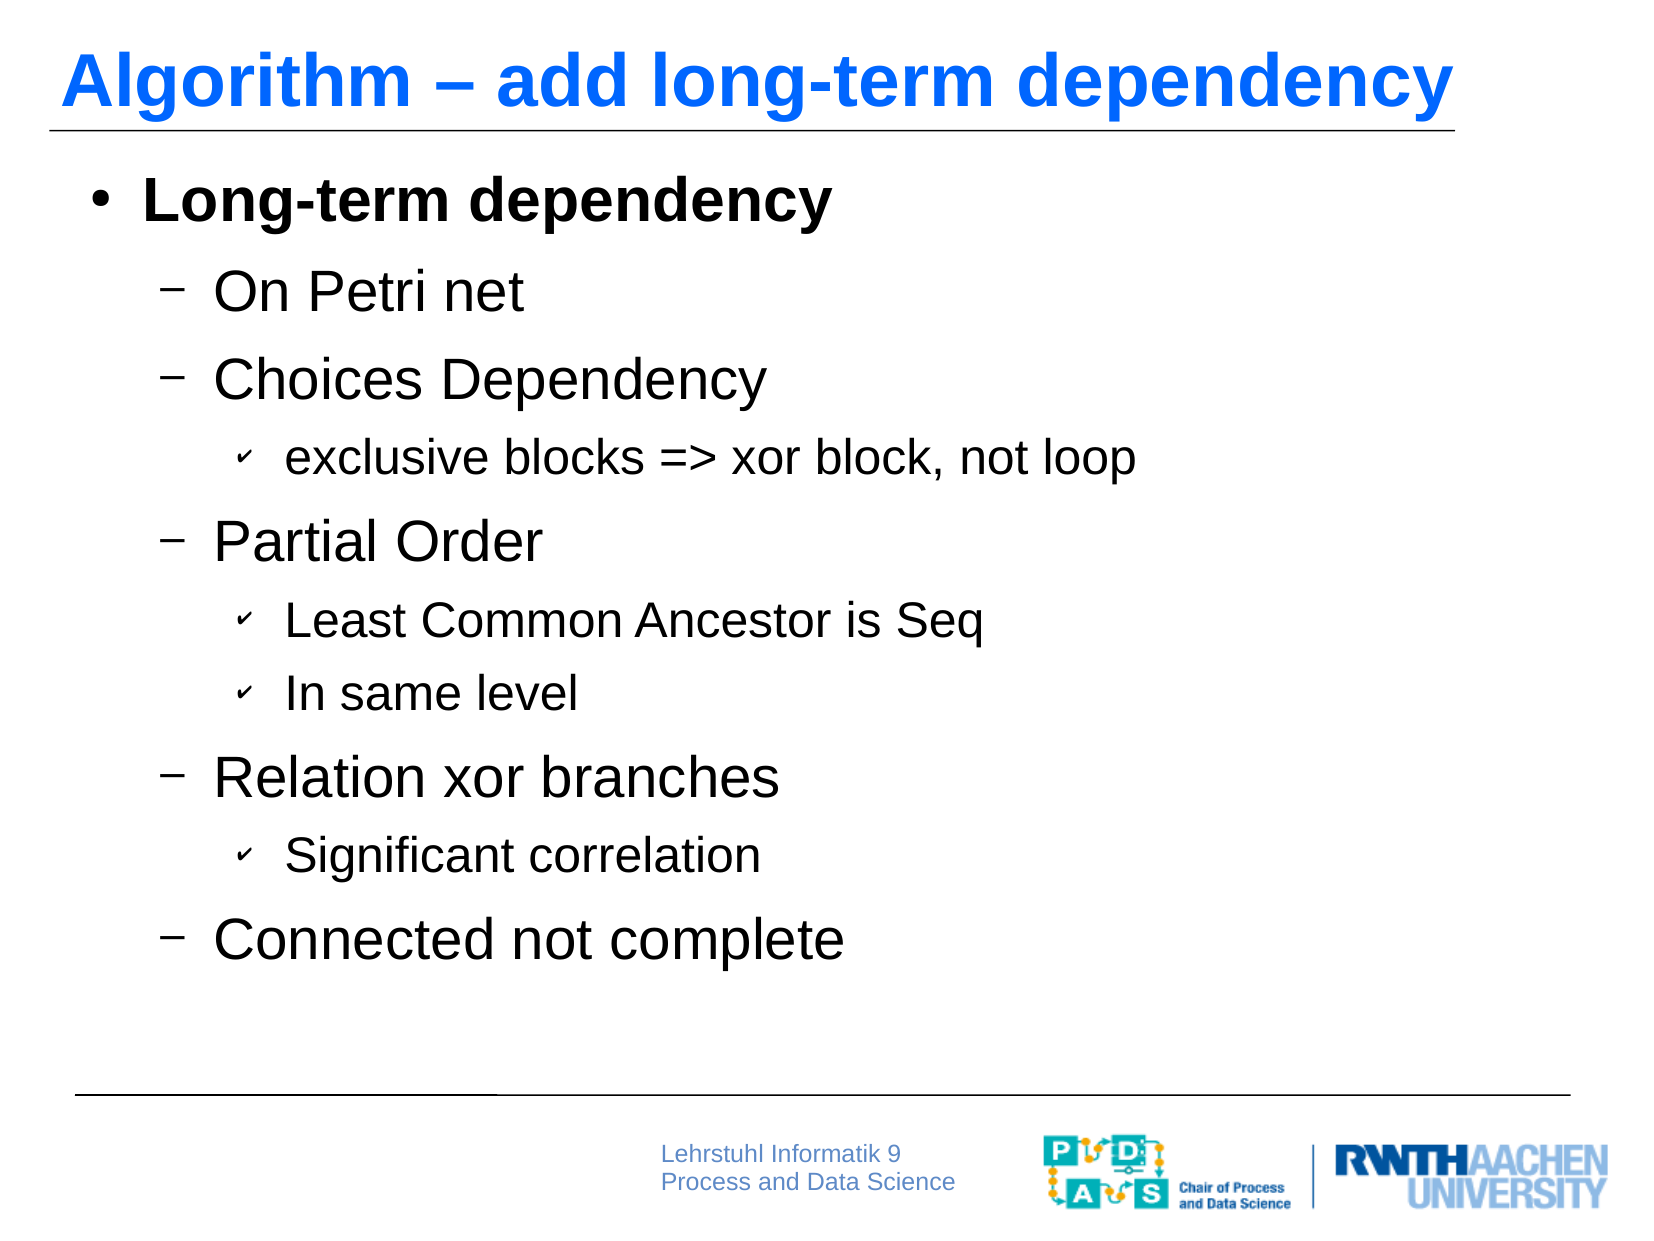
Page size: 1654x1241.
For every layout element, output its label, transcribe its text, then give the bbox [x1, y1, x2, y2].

list Long-term dependency On Petri net Choices Dependency exclusive blocks => xor block, not loop Partial Order Least Common Ancestor is Seq In same level Relation xor branches Significant correlation Connected not complete [71, 165, 1561, 1021]
picture [1005, 1090, 1647, 1241]
title Algorithm – add long-term dependency [60, 30, 1549, 131]
